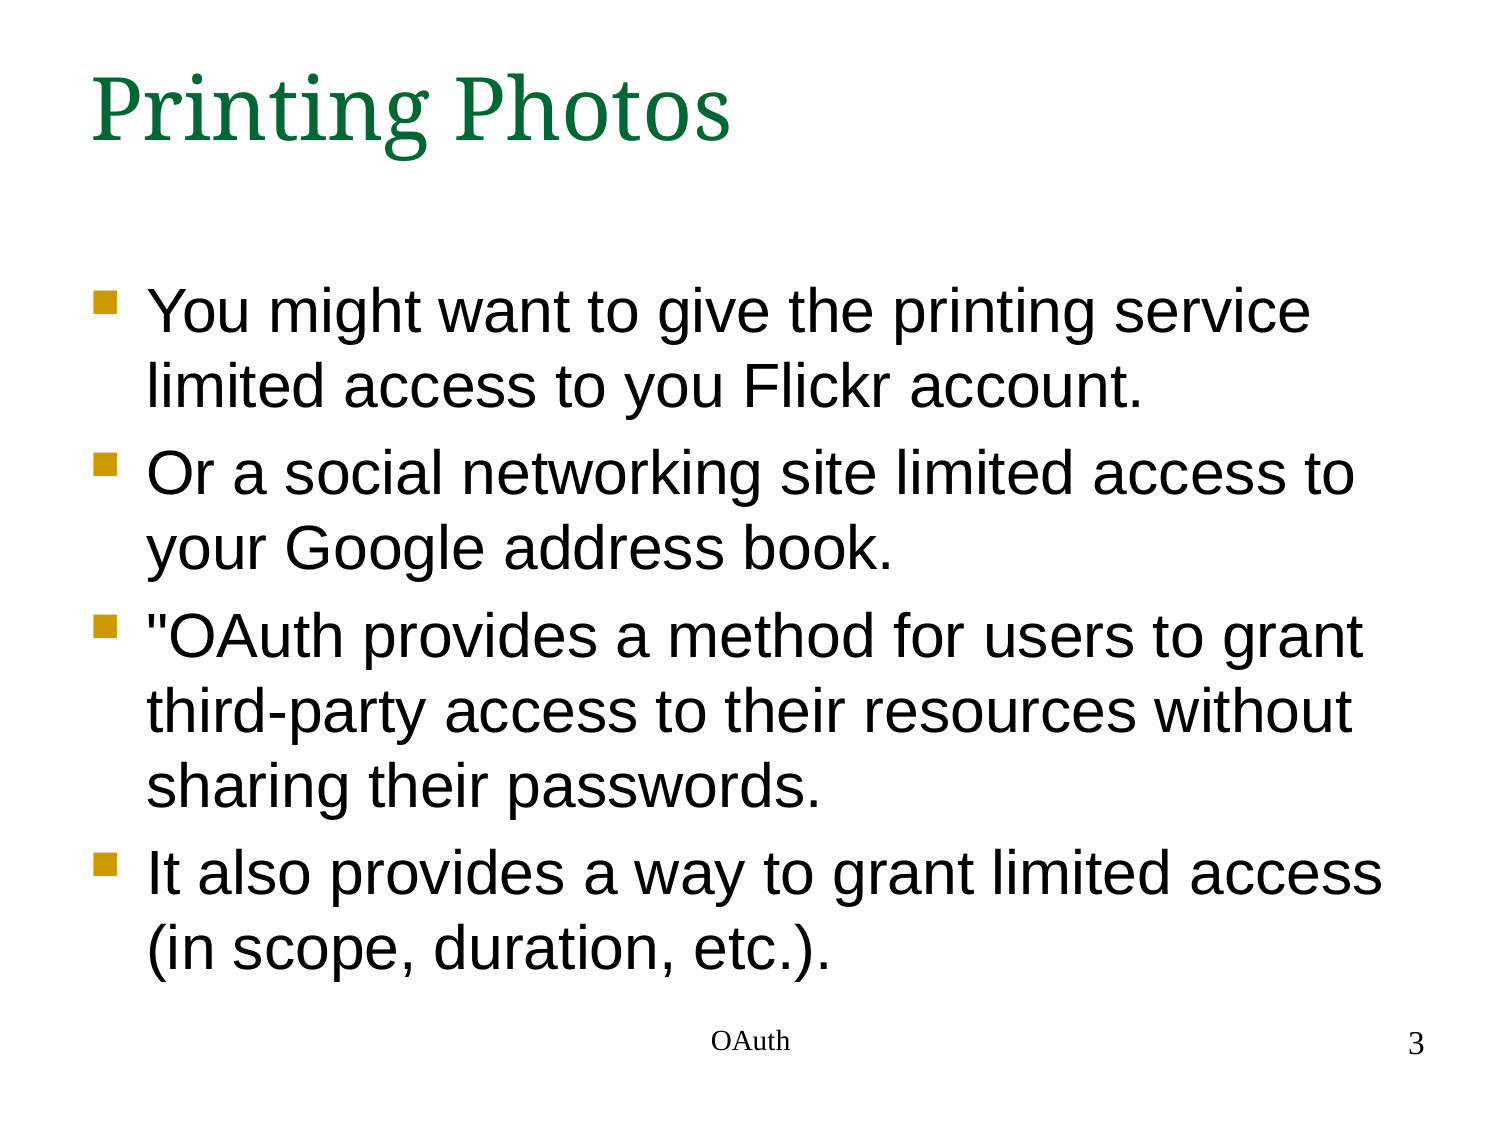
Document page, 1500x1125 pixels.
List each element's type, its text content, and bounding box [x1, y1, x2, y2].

list You might want to give the printing service limited access to you Flickr account. Or a social networking site limited access to your Google address book. "OAuth provides a method for users to grant third-party access to their resources without sharing their passwords. It also provides a way to grant limited access (in scope, duration, etc.). [75, 262, 1425, 1006]
title Printing Photos [75, 45, 1425, 233]
